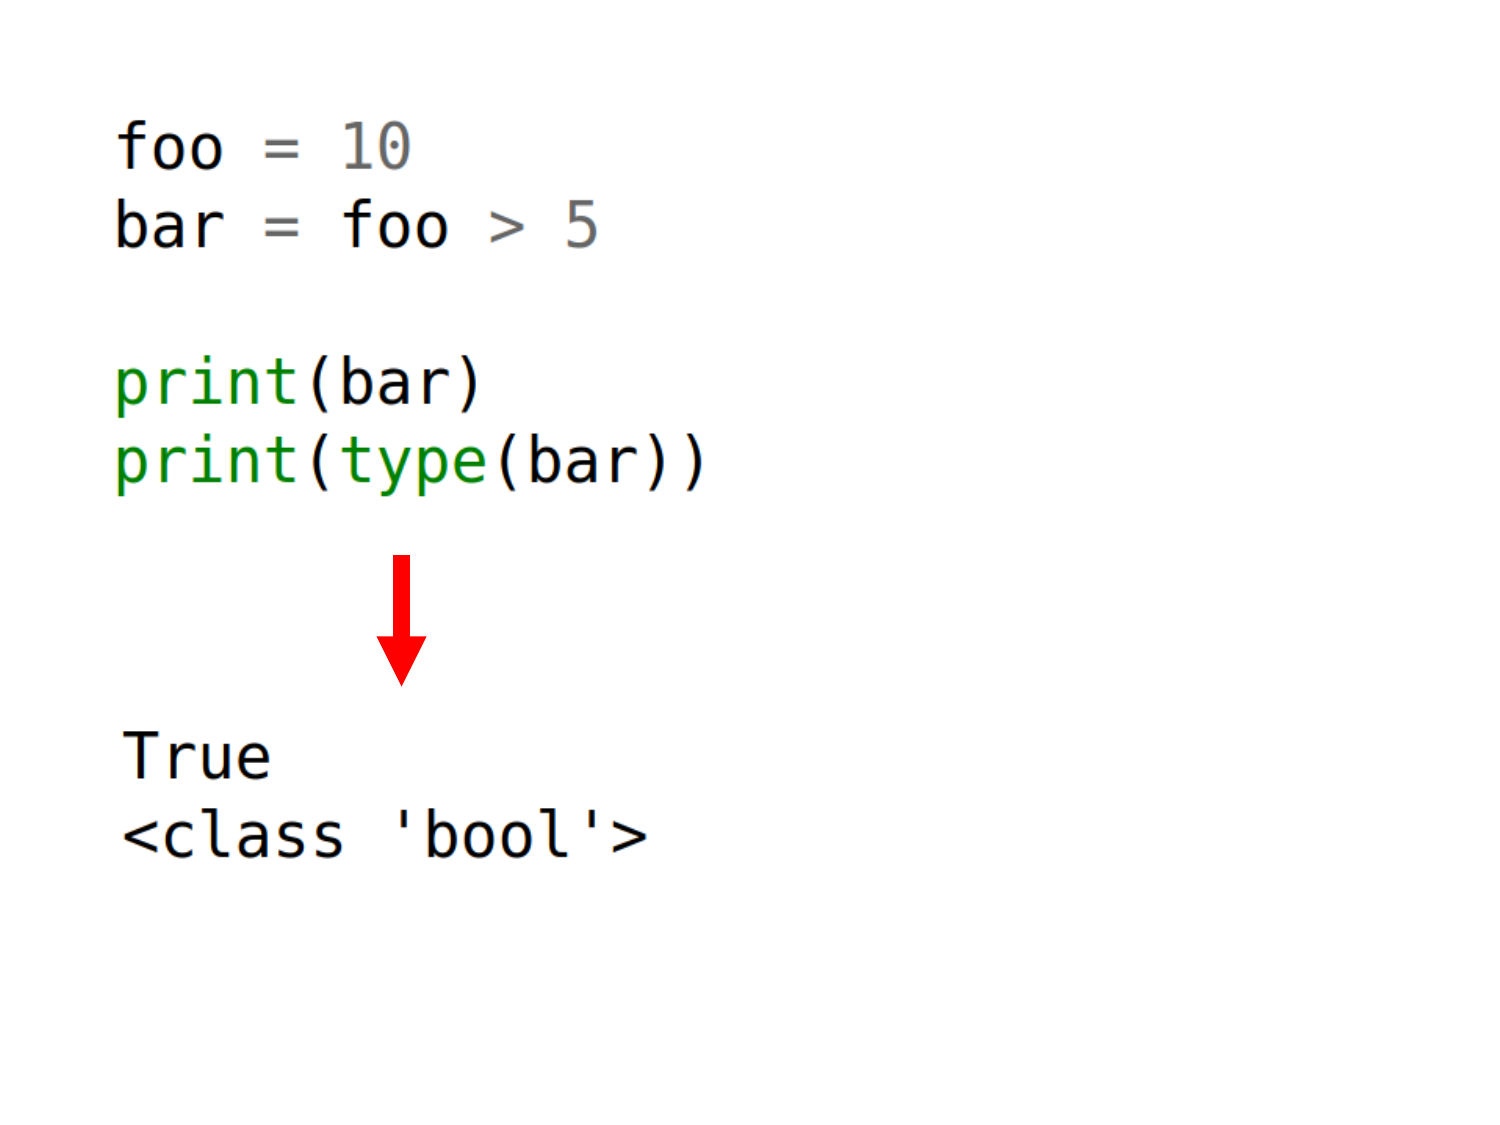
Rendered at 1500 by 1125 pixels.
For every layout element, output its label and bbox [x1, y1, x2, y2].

picture [94, 708, 675, 895]
picture [94, 97, 739, 520]
